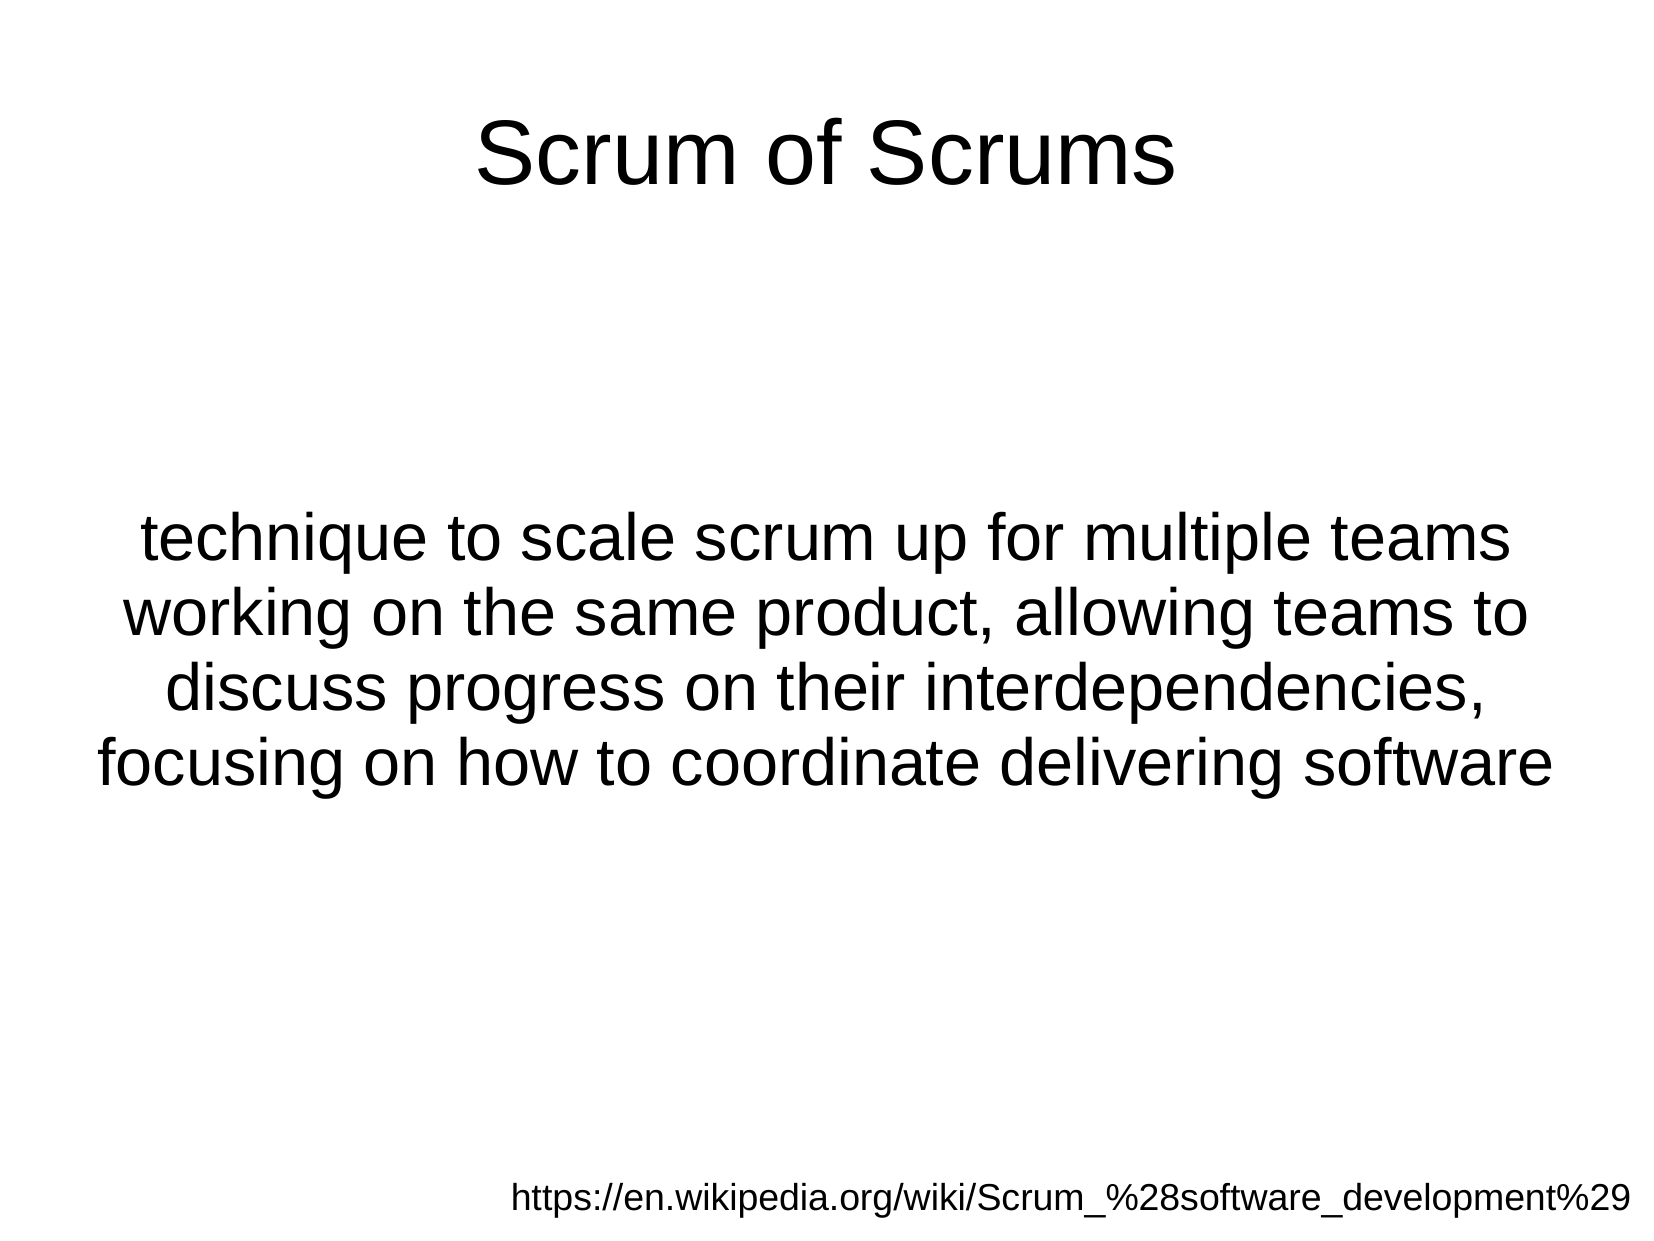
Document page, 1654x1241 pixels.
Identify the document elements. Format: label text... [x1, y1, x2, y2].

title Scrum of Scrums [82, 49, 1571, 257]
text_box https://en.wikipedia.org/wiki/Scrum_%28software_development%29 [496, 1169, 1647, 1227]
subtitle technique to scale scrum up for multiple teams working on the same product, allowing teams to discuss progress on their interdependencies, focusing on how to coordinate delivering software [82, 290, 1571, 1010]
